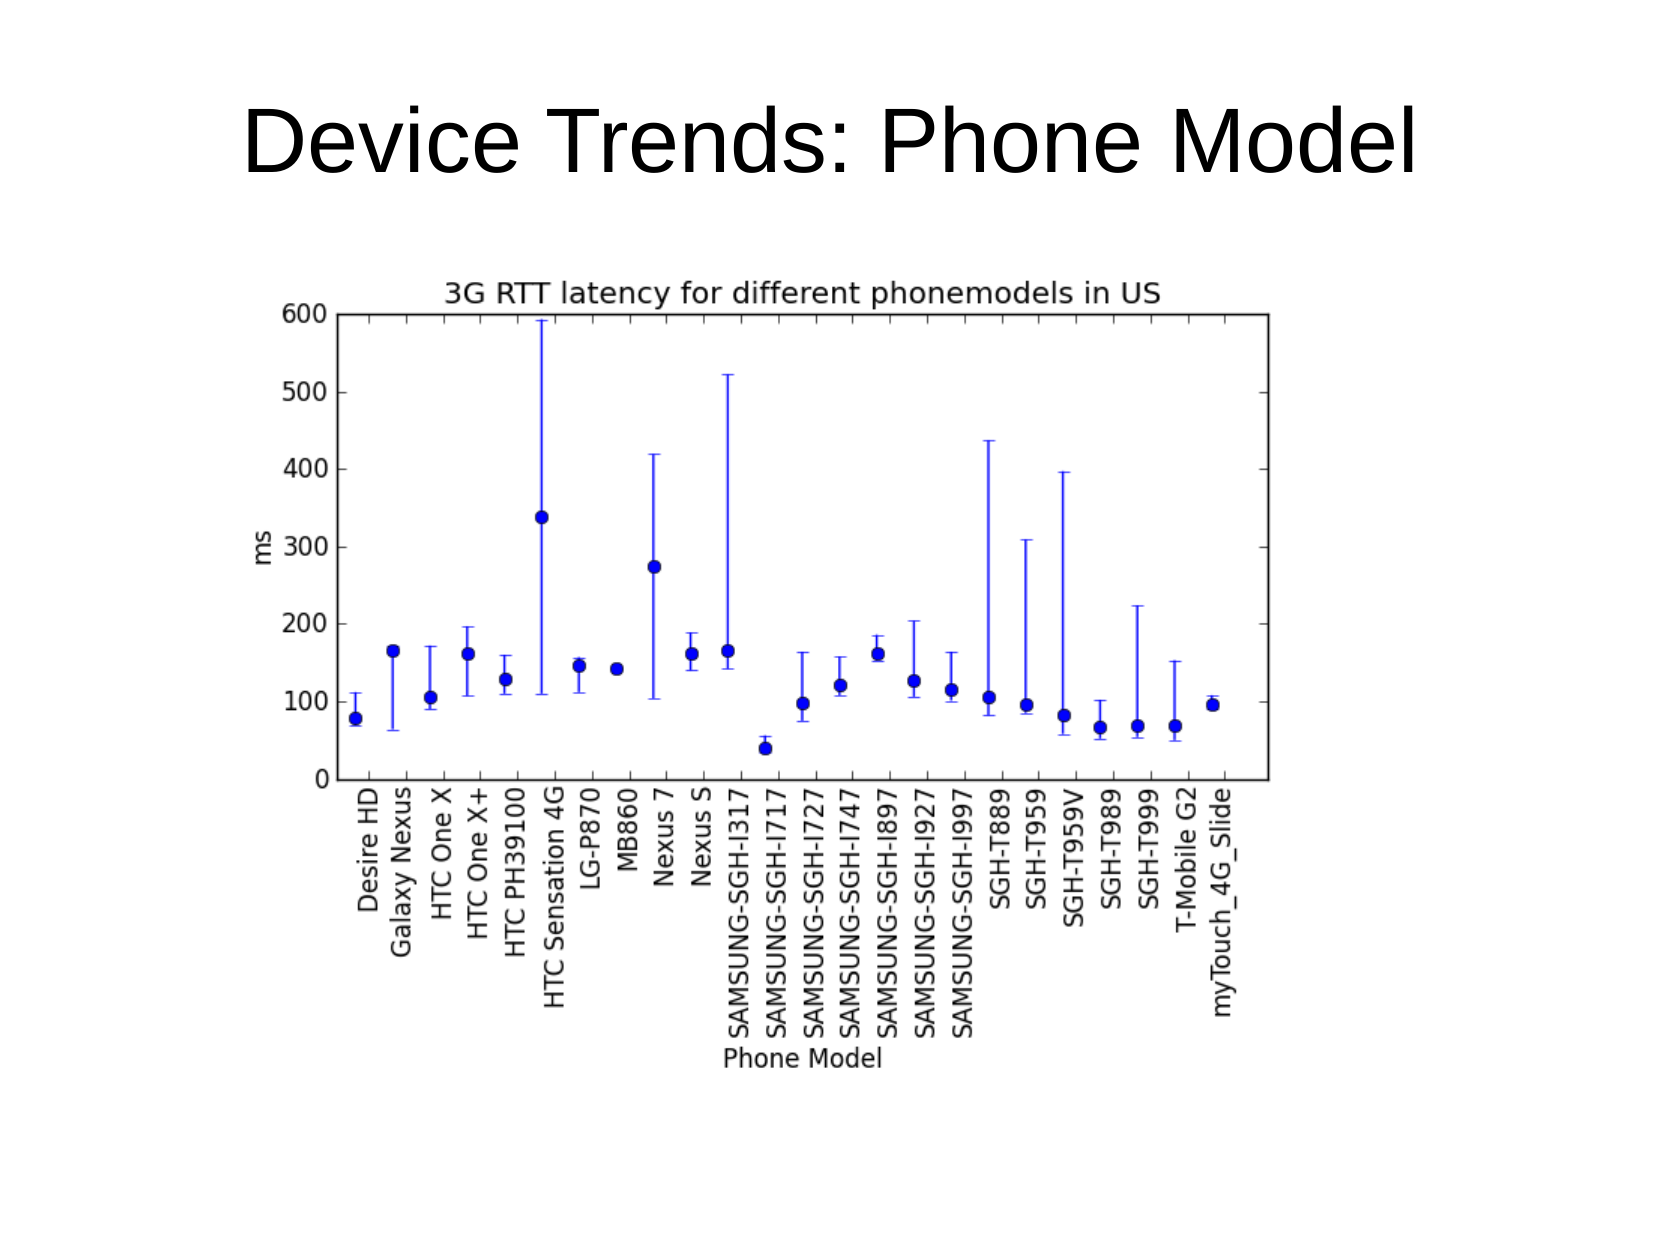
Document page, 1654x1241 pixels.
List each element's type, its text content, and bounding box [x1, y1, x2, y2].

title Device Trends: Phone Model [86, 37, 1576, 245]
picture [187, 224, 1388, 1125]
